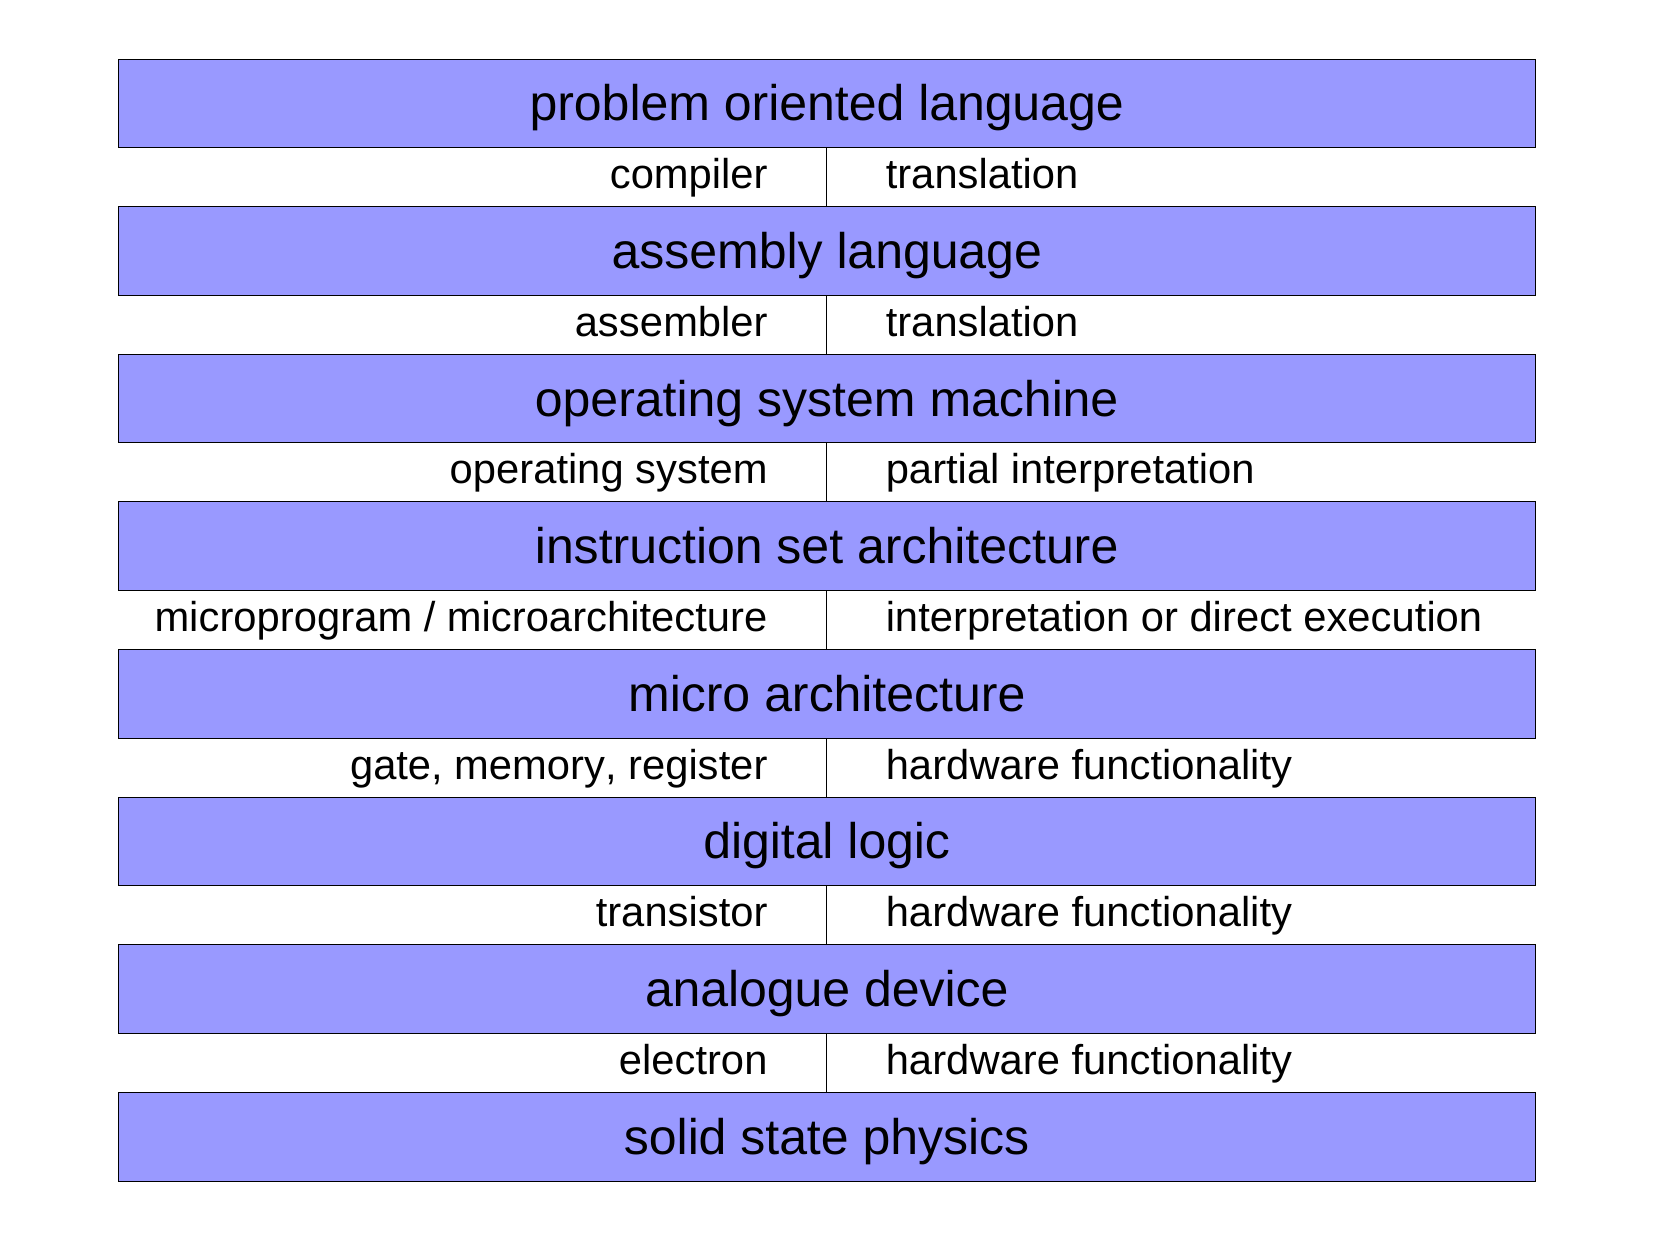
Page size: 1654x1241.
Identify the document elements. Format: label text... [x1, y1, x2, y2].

text_box operating system [118, 425, 768, 501]
text_box microprogram / microarchitecture [118, 572, 768, 649]
text_box transistor [118, 868, 768, 944]
text_box assembler [118, 277, 768, 354]
text_box translation [885, 277, 1536, 354]
text_box partial interpretation [885, 425, 1536, 501]
text_box hardware functionality [885, 868, 1536, 944]
text_box gate, memory, register [118, 720, 768, 797]
text_box micro architecture [118, 649, 1536, 739]
text_box translation [885, 129, 1536, 206]
text_box solid state physics [118, 1092, 1536, 1182]
text_box digital logic [118, 797, 1536, 886]
text_box hardware functionality [885, 739, 1536, 797]
text_box instruction set architecture [118, 501, 1536, 591]
text_box hardware functionality [885, 1015, 1536, 1092]
text_box assembly language [118, 206, 1536, 296]
text_box interpretation or direct execution [885, 572, 1536, 649]
text_box operating system machine [118, 354, 1536, 443]
text_box problem oriented language [118, 59, 1536, 148]
text_box analogue device [118, 944, 1536, 1034]
text_box electron [118, 1015, 768, 1092]
text_box compiler [118, 129, 768, 206]
